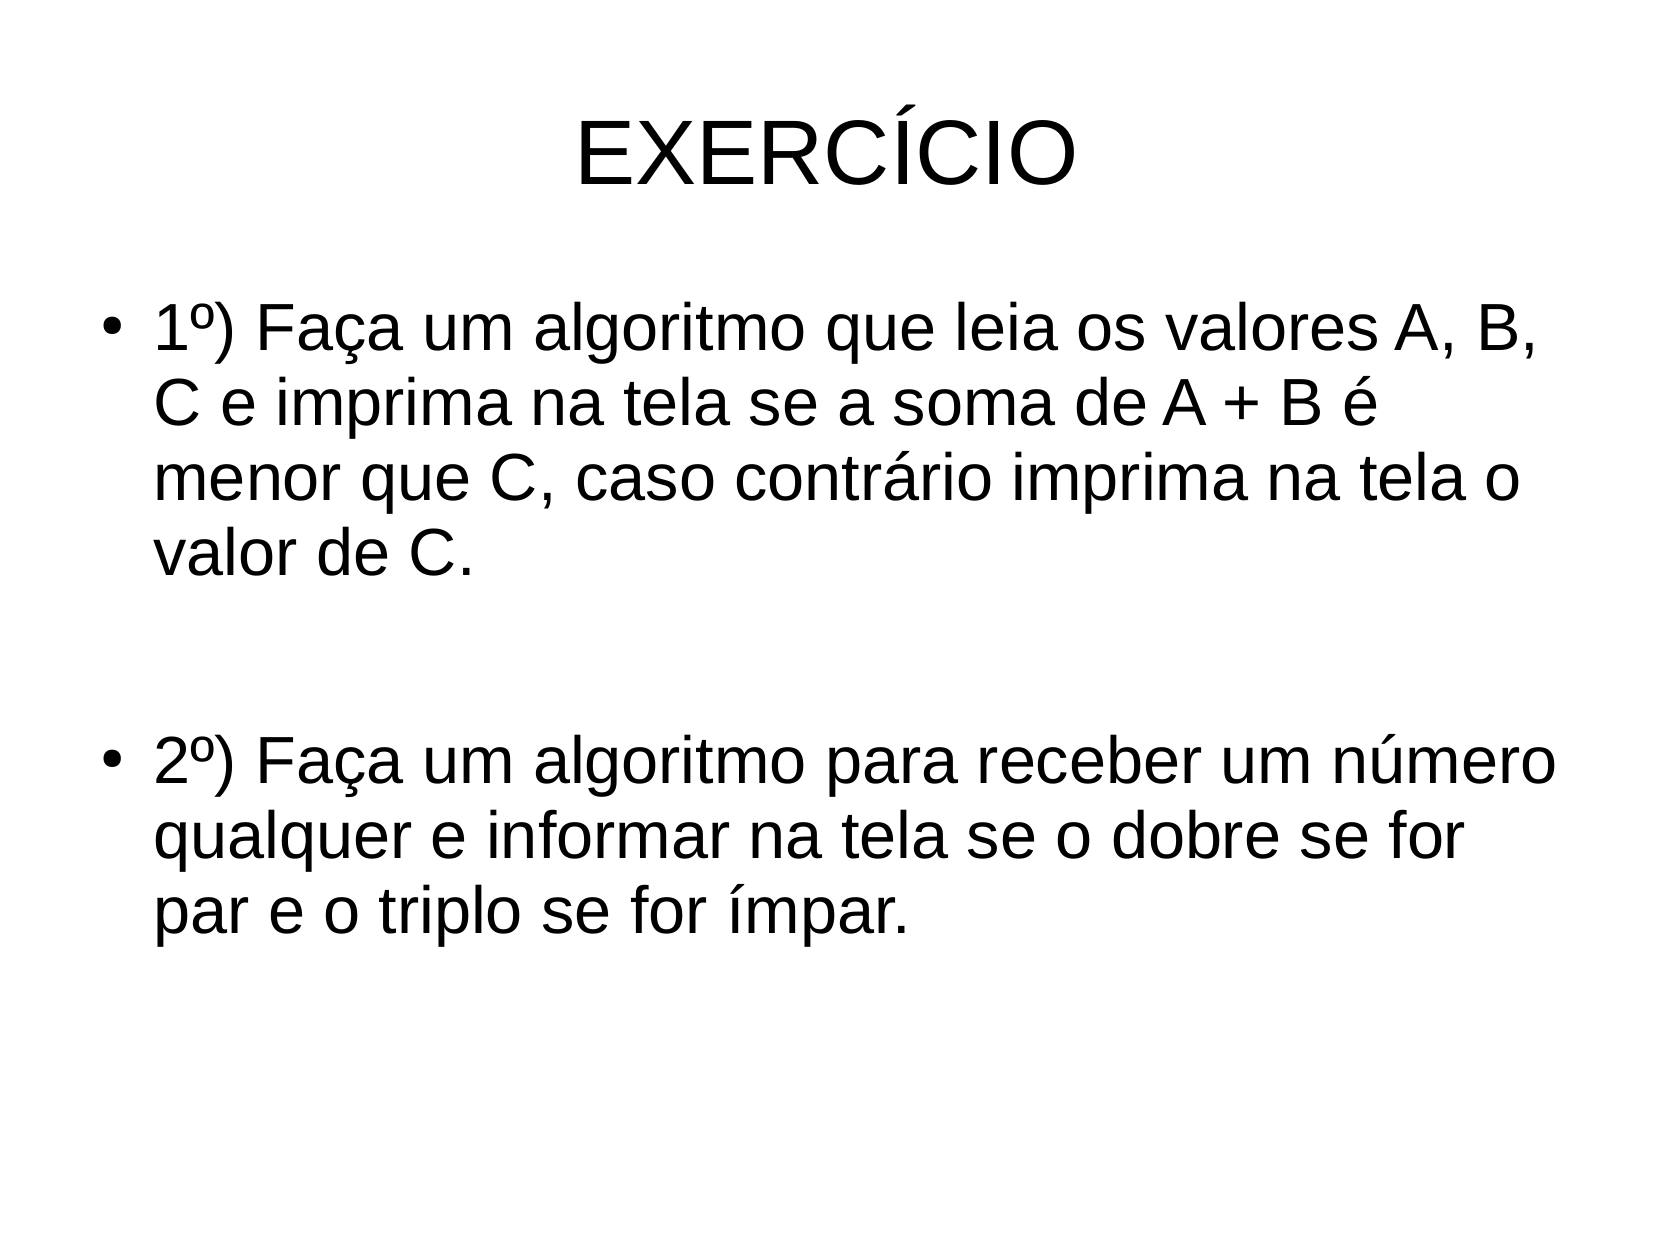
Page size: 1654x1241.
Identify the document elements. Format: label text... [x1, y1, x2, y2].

title EXERCÍCIO [82, 49, 1571, 257]
list 1º) Faça um algoritmo que leia os valores A, B, C e imprima na tela se a soma de A + B é menor que C, caso contrário imprima na tela o valor de C. 2º) Faça um algoritmo para receber um número qualquer e informar na tela se o dobre se for par e o triplo se for ímpar. [82, 290, 1571, 1109]
